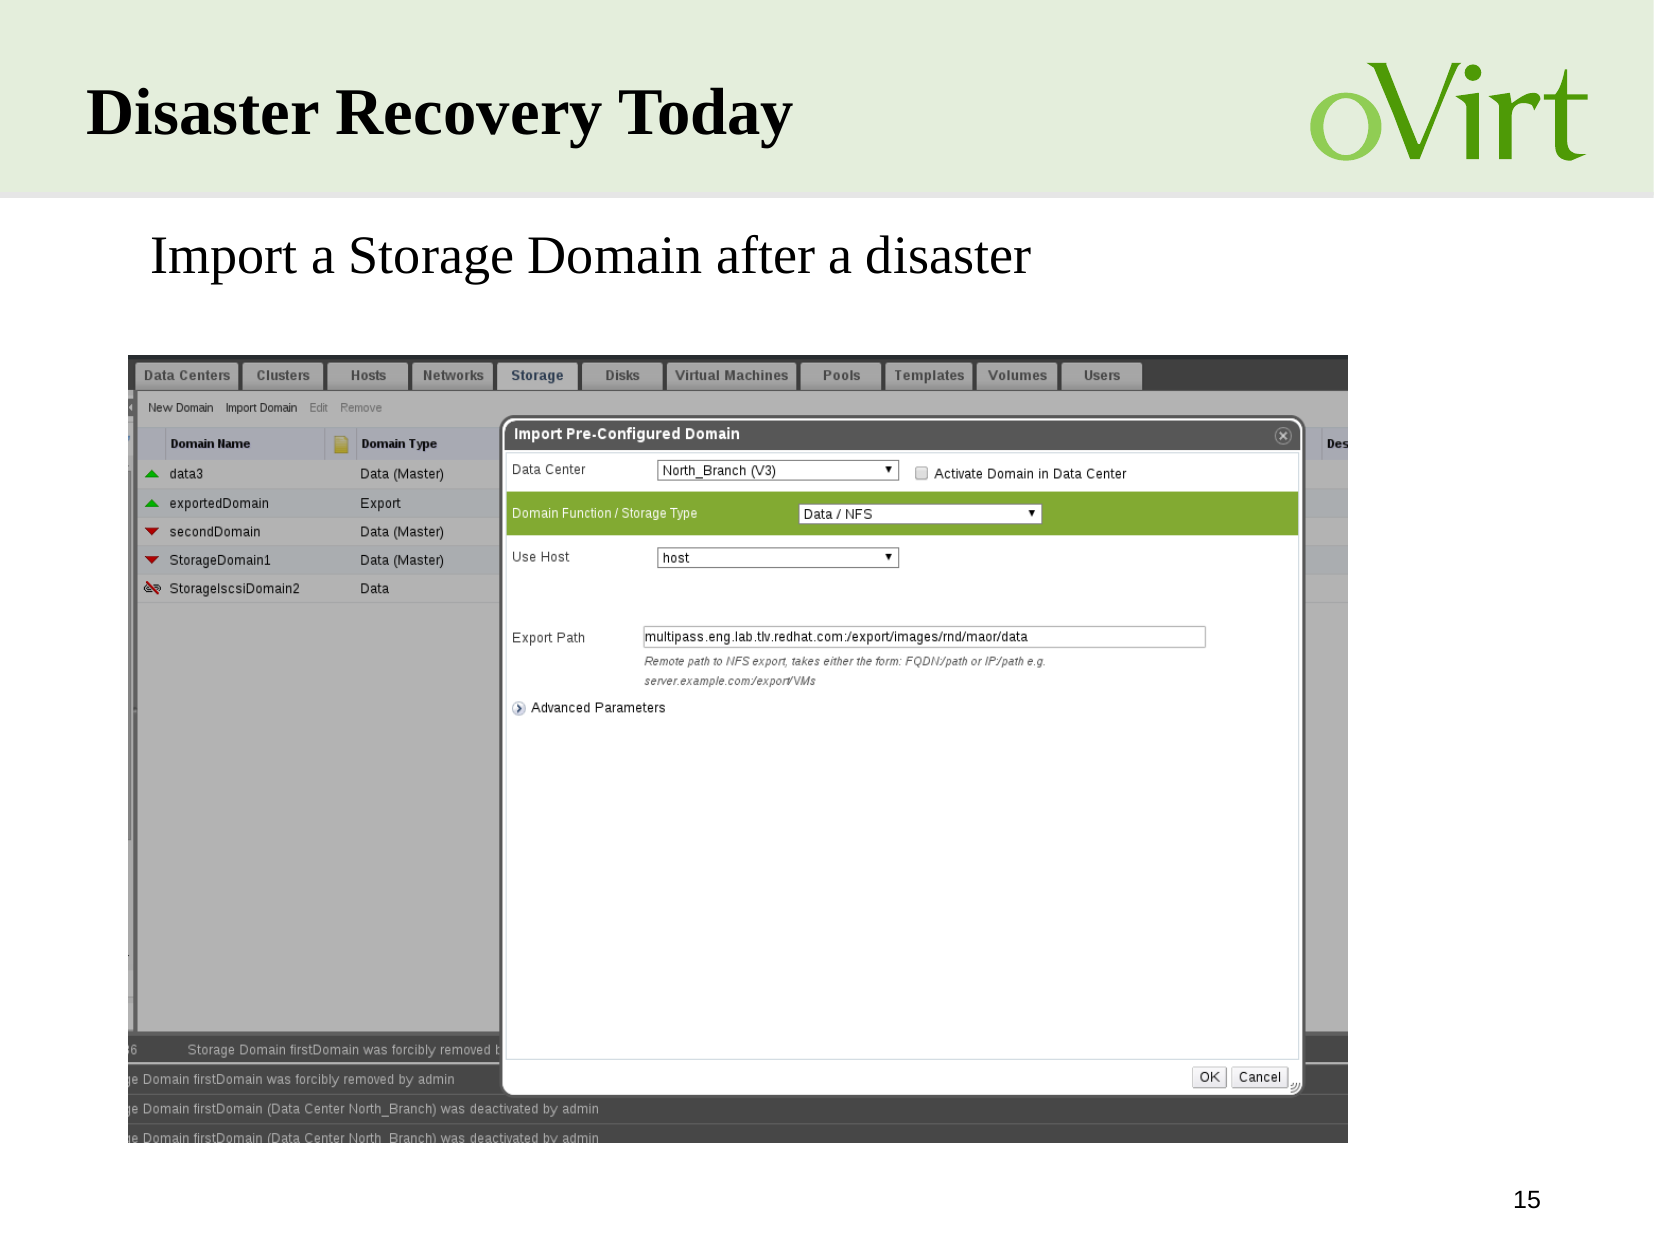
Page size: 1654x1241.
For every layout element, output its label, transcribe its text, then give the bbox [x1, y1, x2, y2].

title Disaster Recovery Today [86, 36, 1307, 188]
text_box Import a Storage Domain after a disaster [150, 225, 1088, 286]
picture [128, 355, 1348, 1143]
